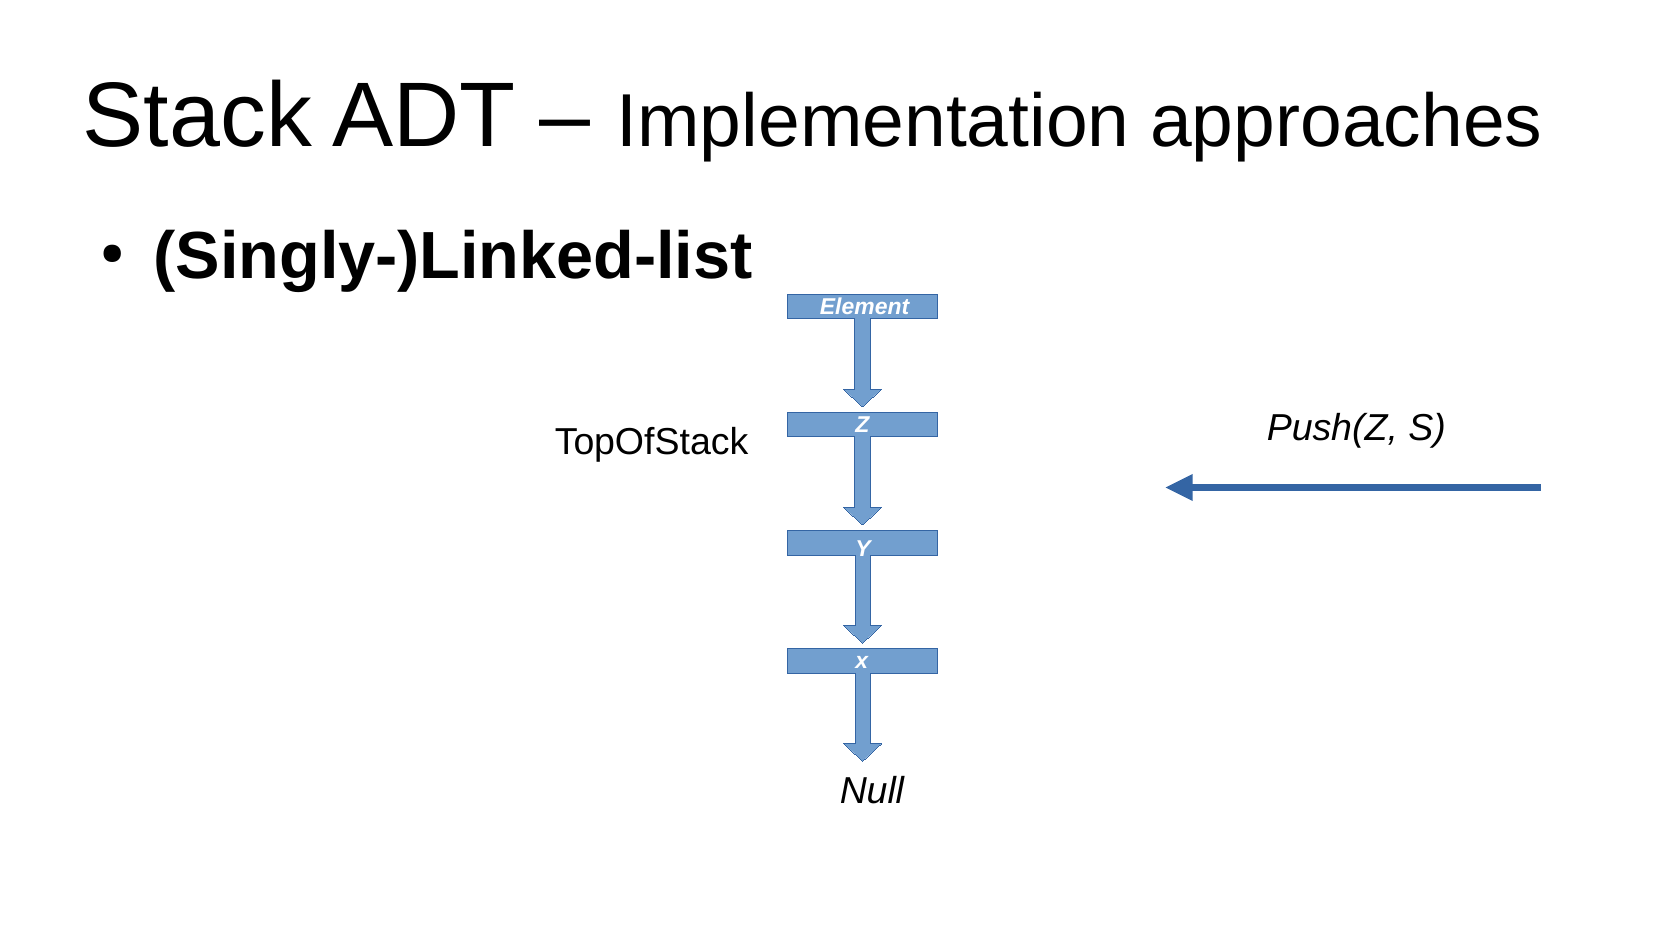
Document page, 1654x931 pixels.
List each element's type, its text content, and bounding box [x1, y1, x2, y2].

text_box [787, 412, 840, 437]
text_box Z [840, 404, 991, 445]
list (Singly-)Linked-list [82, 217, 1571, 758]
text_box Push(Z, S) [1252, 398, 1461, 456]
text_box [843, 327, 882, 404]
text_box [843, 569, 882, 640]
text_box [843, 682, 882, 762]
title Stack ADT – Implementation approaches [82, 37, 1571, 193]
text_box Y [840, 528, 991, 569]
text_box Element [805, 286, 956, 327]
text_box x [840, 640, 991, 682]
text_box [843, 445, 882, 525]
text_box [787, 294, 805, 319]
text_box [787, 530, 840, 556]
text_box Null [825, 761, 920, 819]
text_box [787, 648, 840, 674]
text_box TopOfStack [540, 413, 764, 470]
